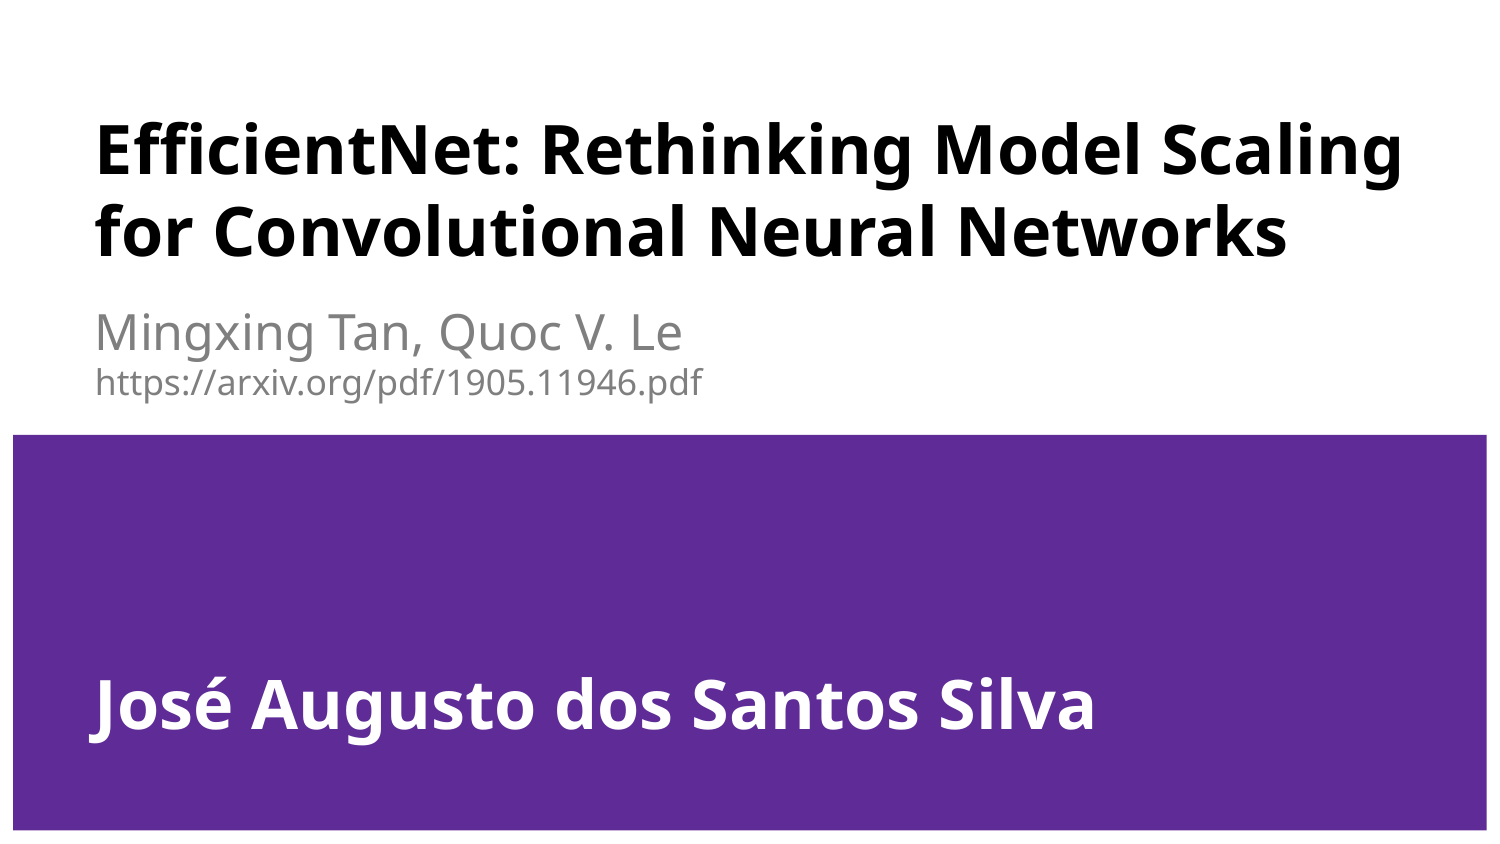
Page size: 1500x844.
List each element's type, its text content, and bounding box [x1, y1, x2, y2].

subtitle Mingxing Tan, Quoc V. Le https://arxiv.org/pdf/1905.11946.pdf [79, 285, 1423, 427]
title EfficientNet: Rethinking Model Scaling for Convolutional Neural Networks [79, 43, 1423, 285]
title José Augusto dos Santos Silva [79, 516, 1423, 759]
